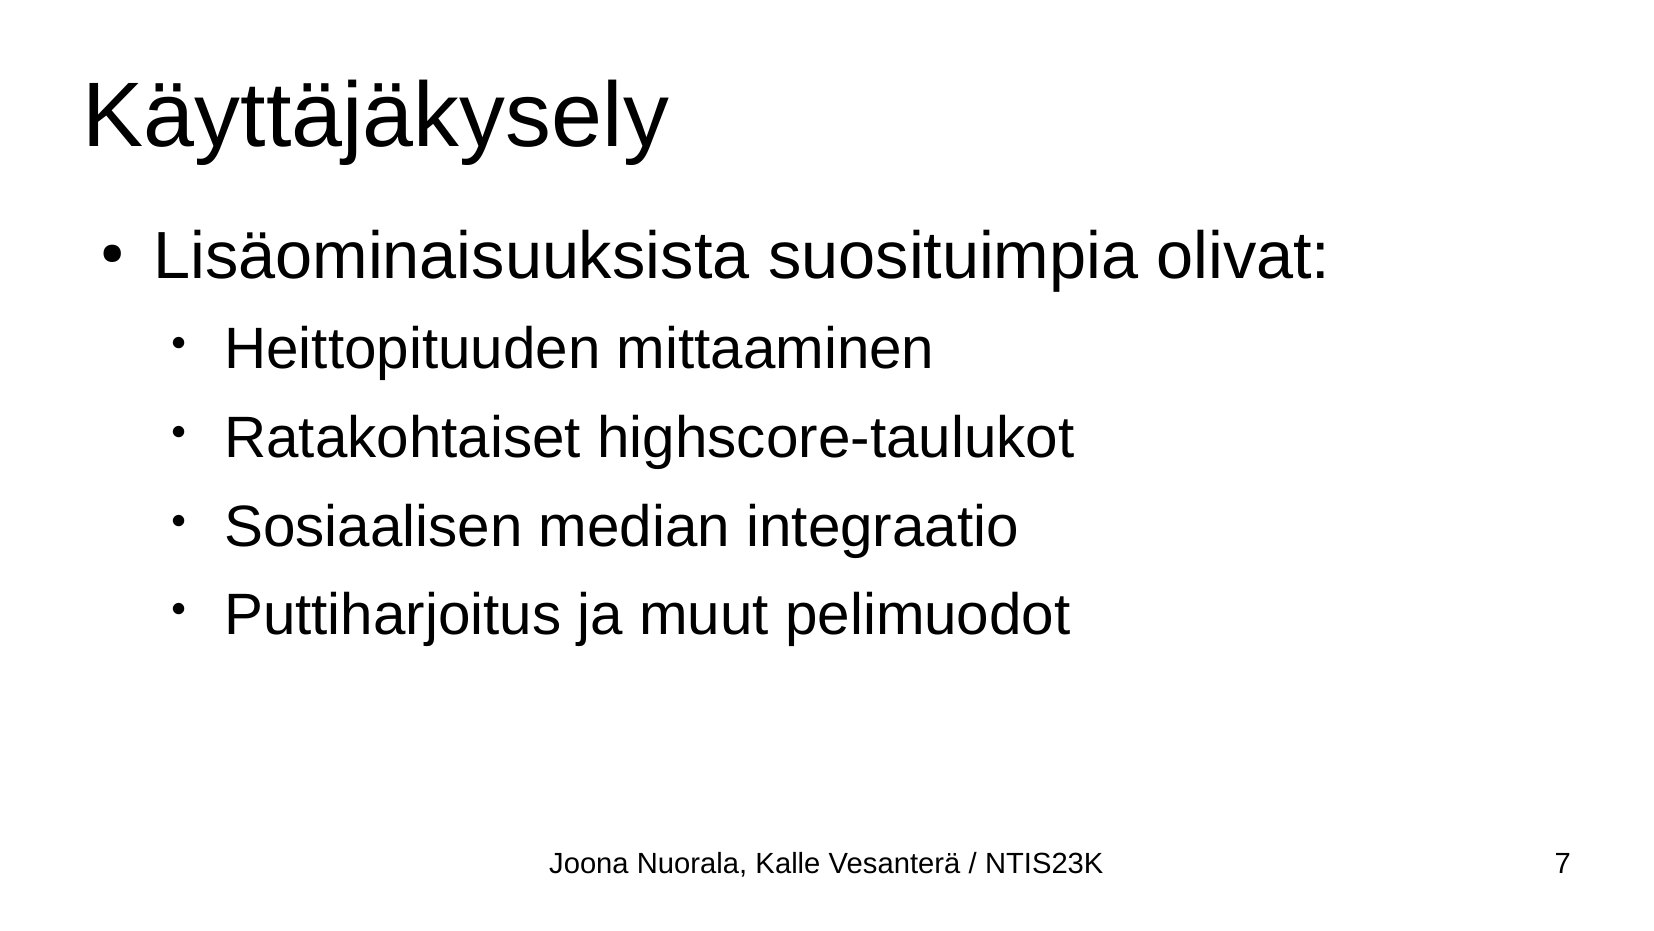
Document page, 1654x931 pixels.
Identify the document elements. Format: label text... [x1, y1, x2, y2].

list Lisäominaisuuksista suosituimpia olivat: Heittopituuden mittaaminen Ratakohtaiset highscore-taulukot Sosiaalisen median integraatio Puttiharjoitus ja muut pelimuodot [82, 217, 1571, 758]
title Käyttäjäkysely [82, 37, 1571, 193]
